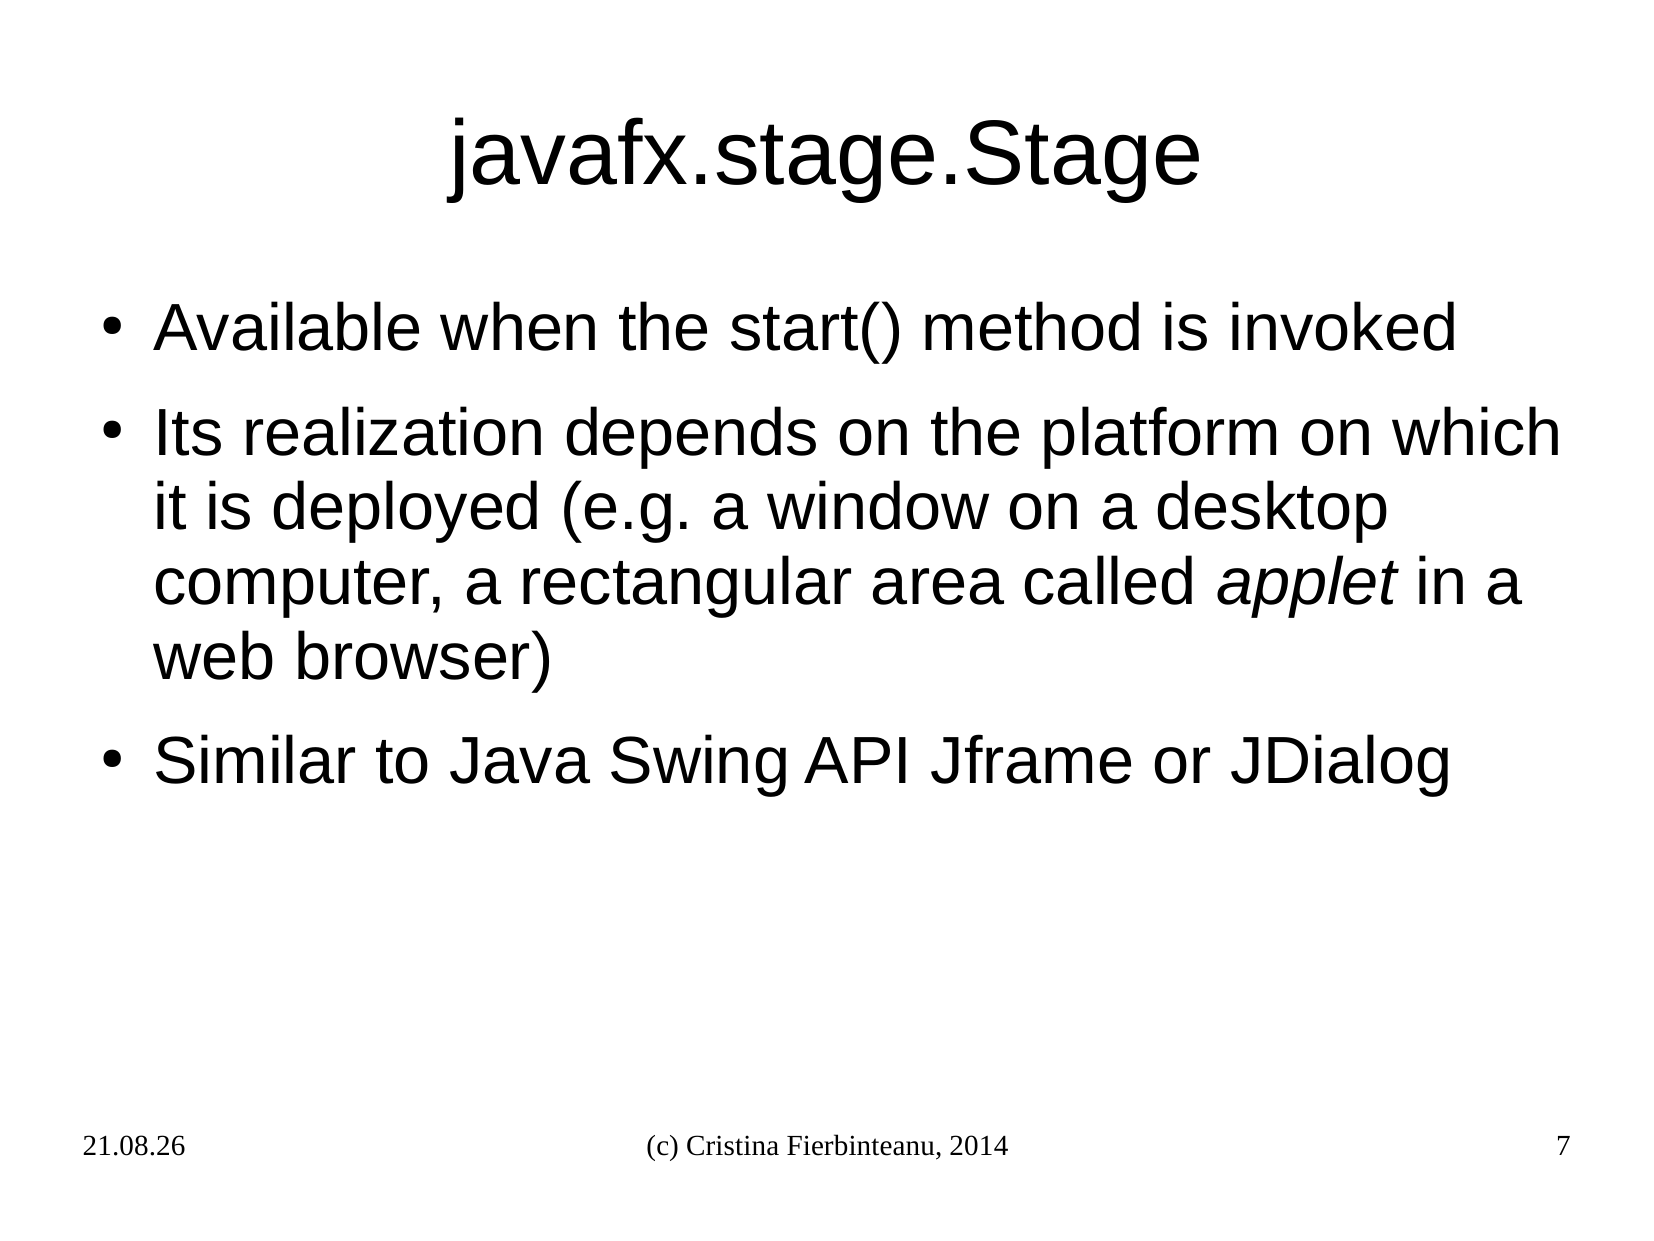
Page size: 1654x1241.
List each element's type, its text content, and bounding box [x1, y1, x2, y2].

list Available when the start() method is invoked Its realization depends on the platform on which it is deployed (e.g. a window on a desktop computer, a rectangular area called applet in a web browser) Similar to Java Swing API Jframe or JDialog [82, 290, 1571, 1109]
title javafx.stage.Stage [82, 49, 1571, 257]
